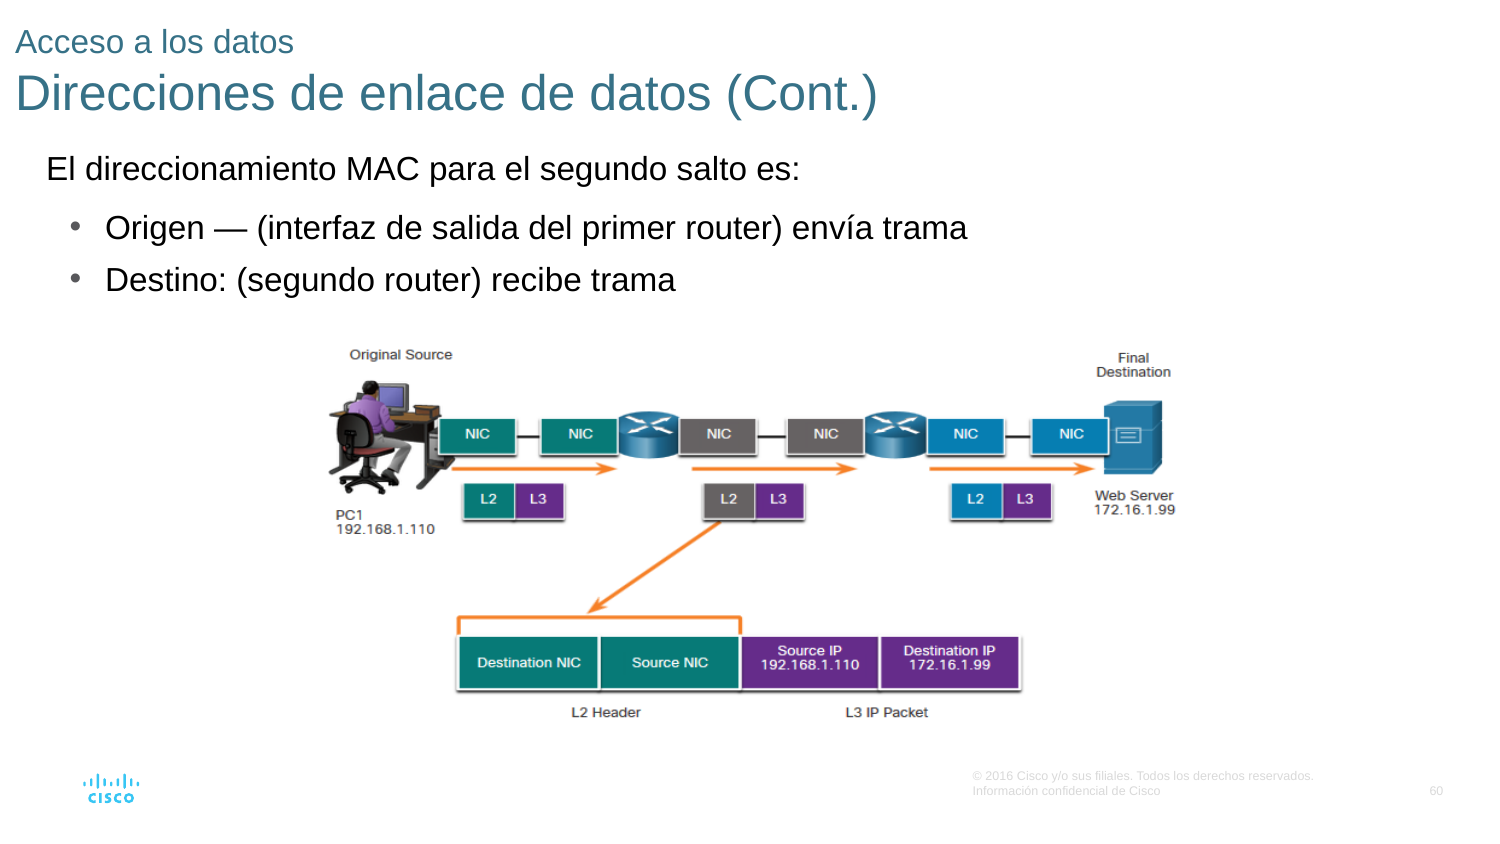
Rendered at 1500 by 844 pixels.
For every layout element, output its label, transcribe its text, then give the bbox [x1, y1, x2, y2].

title Acceso a los datos Direcciones de enlace de datos (Cont.) [0, 0, 978, 142]
list El direccionamiento MAC para el segundo salto es: Origen — (interfaz de salida del primer router) envía trama Destino: (segundo router) recibe trama [31, 139, 1385, 329]
picture [321, 341, 1179, 727]
